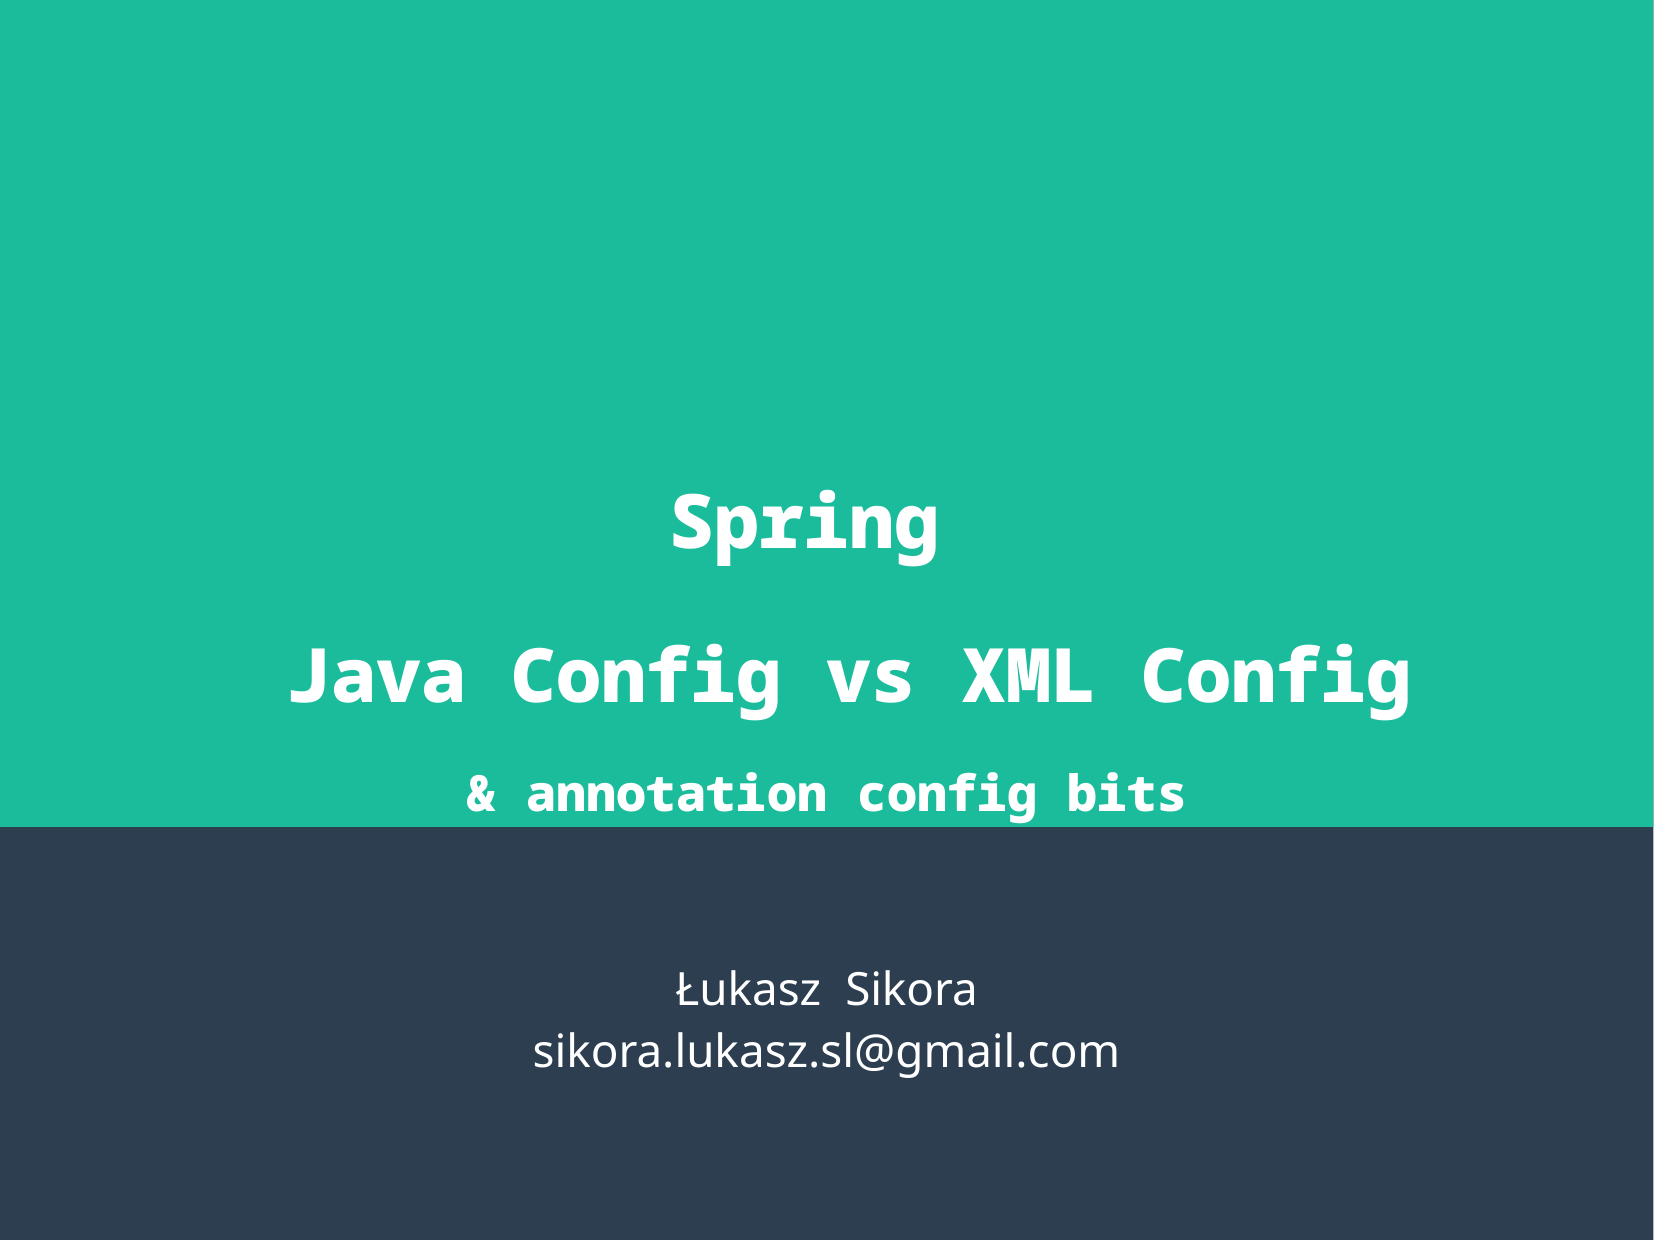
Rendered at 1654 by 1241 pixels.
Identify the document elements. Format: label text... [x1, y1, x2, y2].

subtitle Łukasz Sikora sikora.lukasz.sl@gmail.com [59, 856, 1595, 1182]
title Spring Java Config vs XML Config & annotation config bits [59, 439, 1595, 856]
